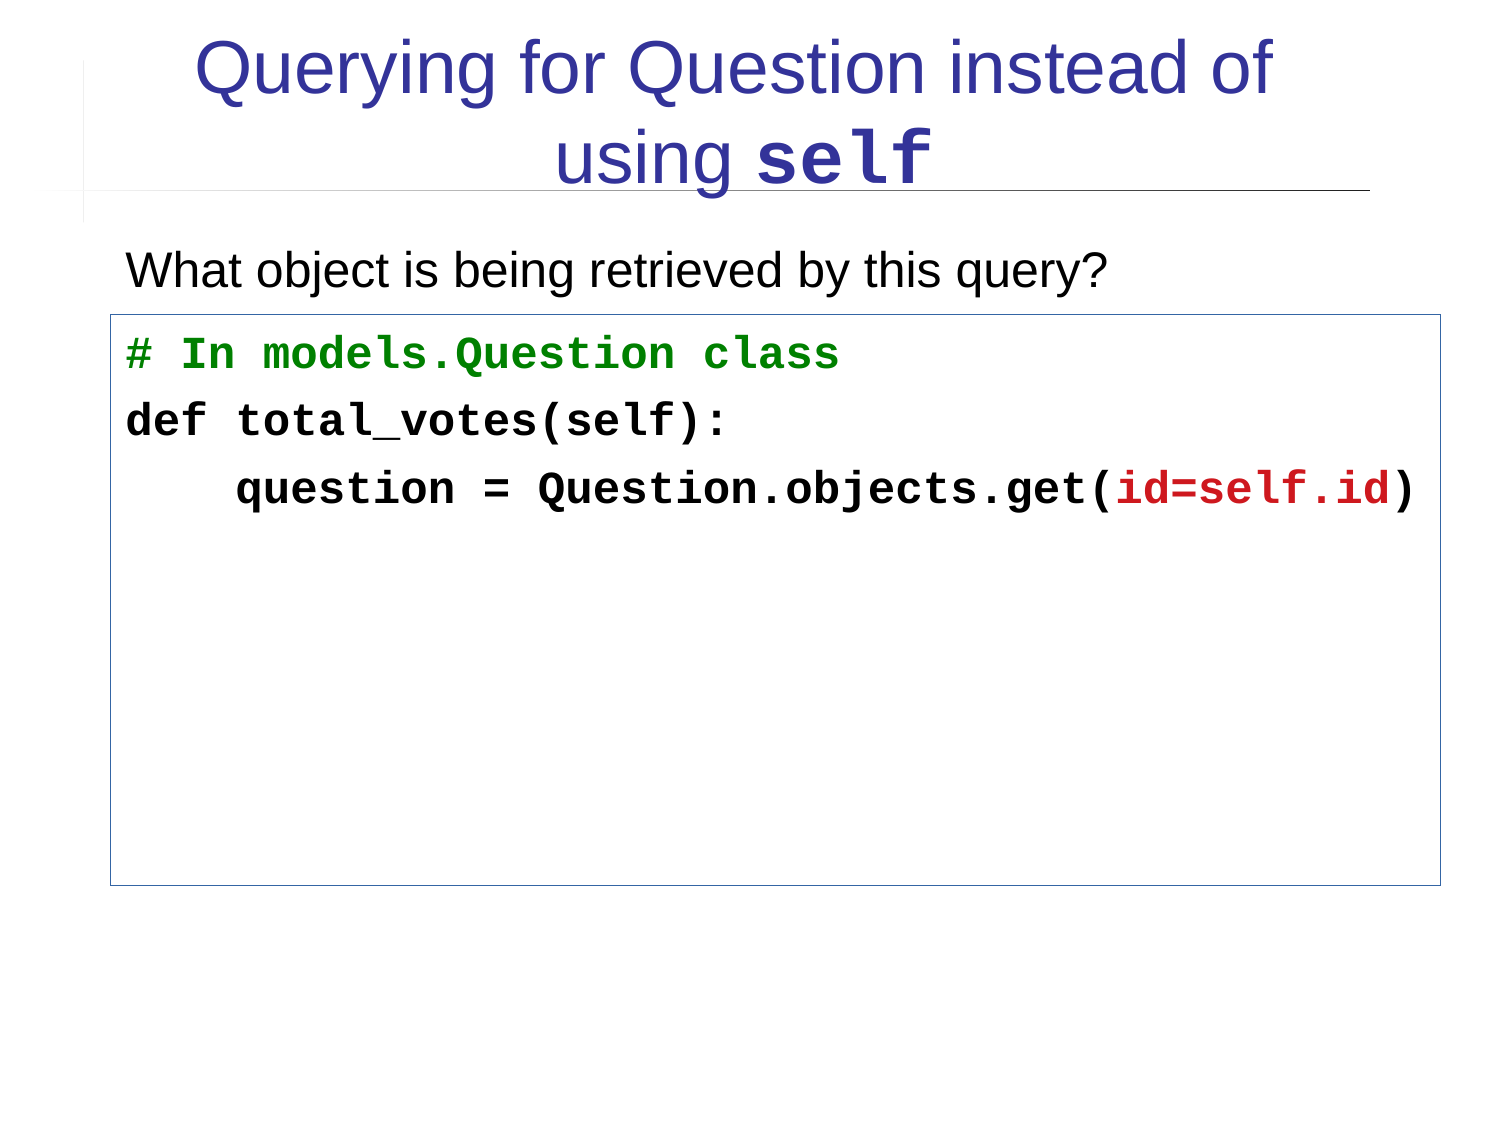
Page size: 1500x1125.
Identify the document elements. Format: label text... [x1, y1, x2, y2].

title Querying for Question instead of using self [100, 10, 1389, 206]
list What object is being retrieved by this query? [110, 229, 1400, 314]
list # In models.Question class def total_votes(self): question = Question.objects.get(id=self.id) [110, 314, 1441, 886]
